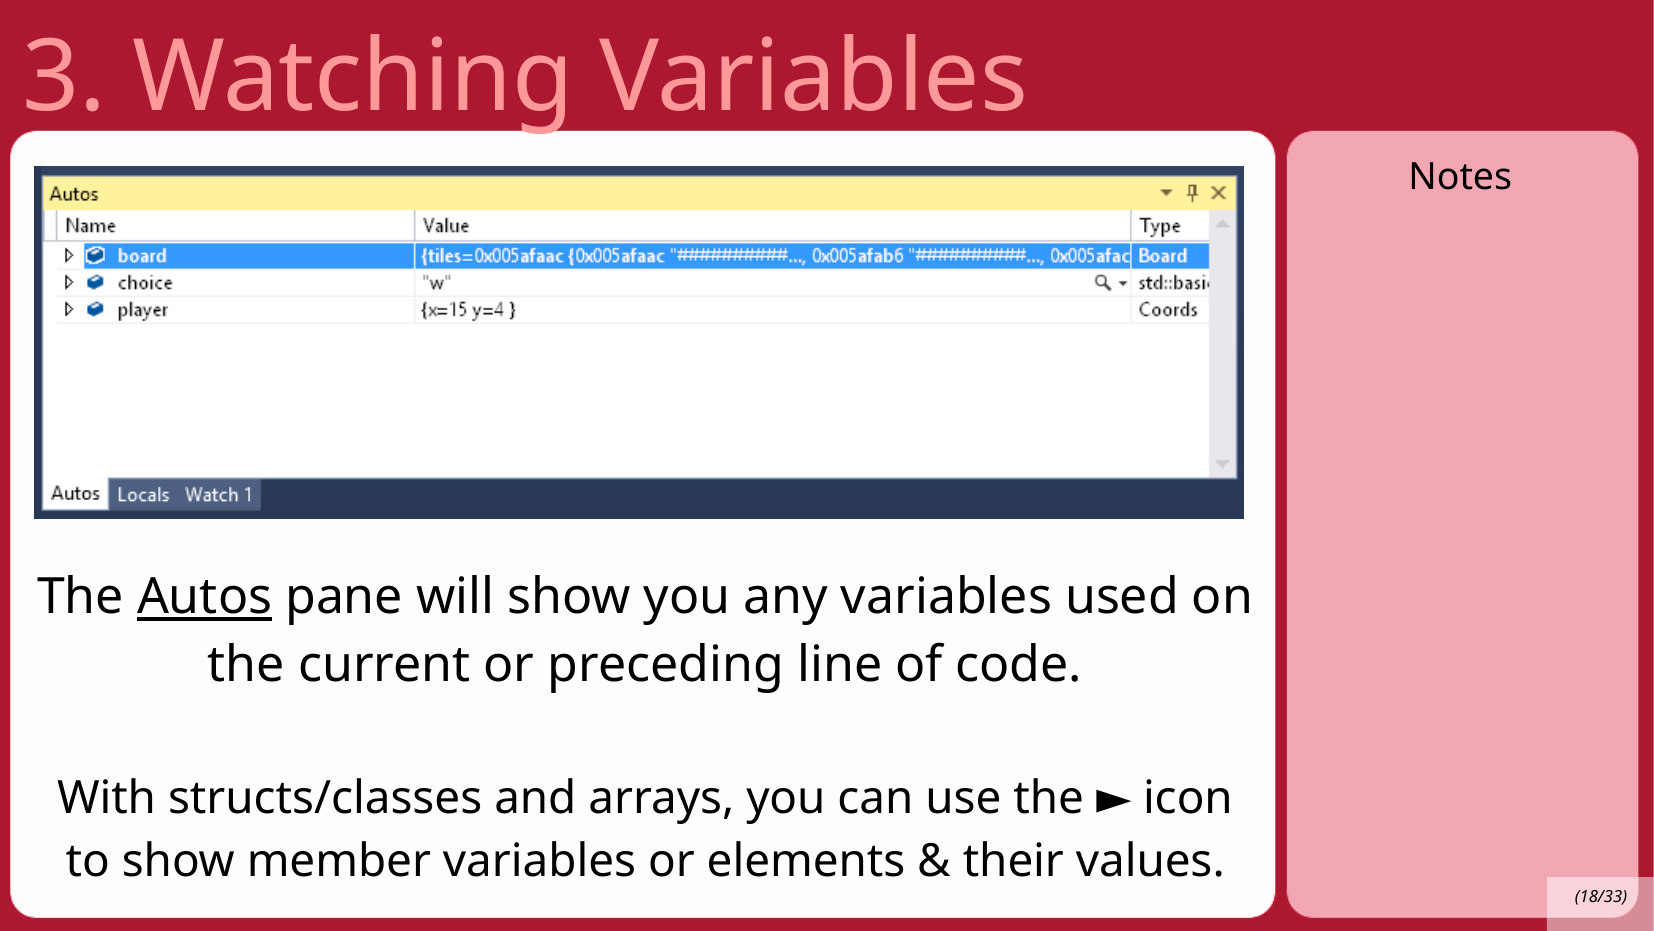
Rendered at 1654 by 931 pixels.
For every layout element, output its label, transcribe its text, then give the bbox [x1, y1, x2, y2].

title 3. Watching Variables [22, 7, 1511, 136]
text_box Notes [1290, 141, 1631, 199]
text_box (<number>/33) [1546, 877, 1654, 931]
picture [0, 0, 1654, 931]
text_box The Autos pane will show you any variables used on the current or preceding line of code. With structs/classes and arrays, you can use the ► icon to show member variables or elements & their values. [35, 560, 1256, 879]
